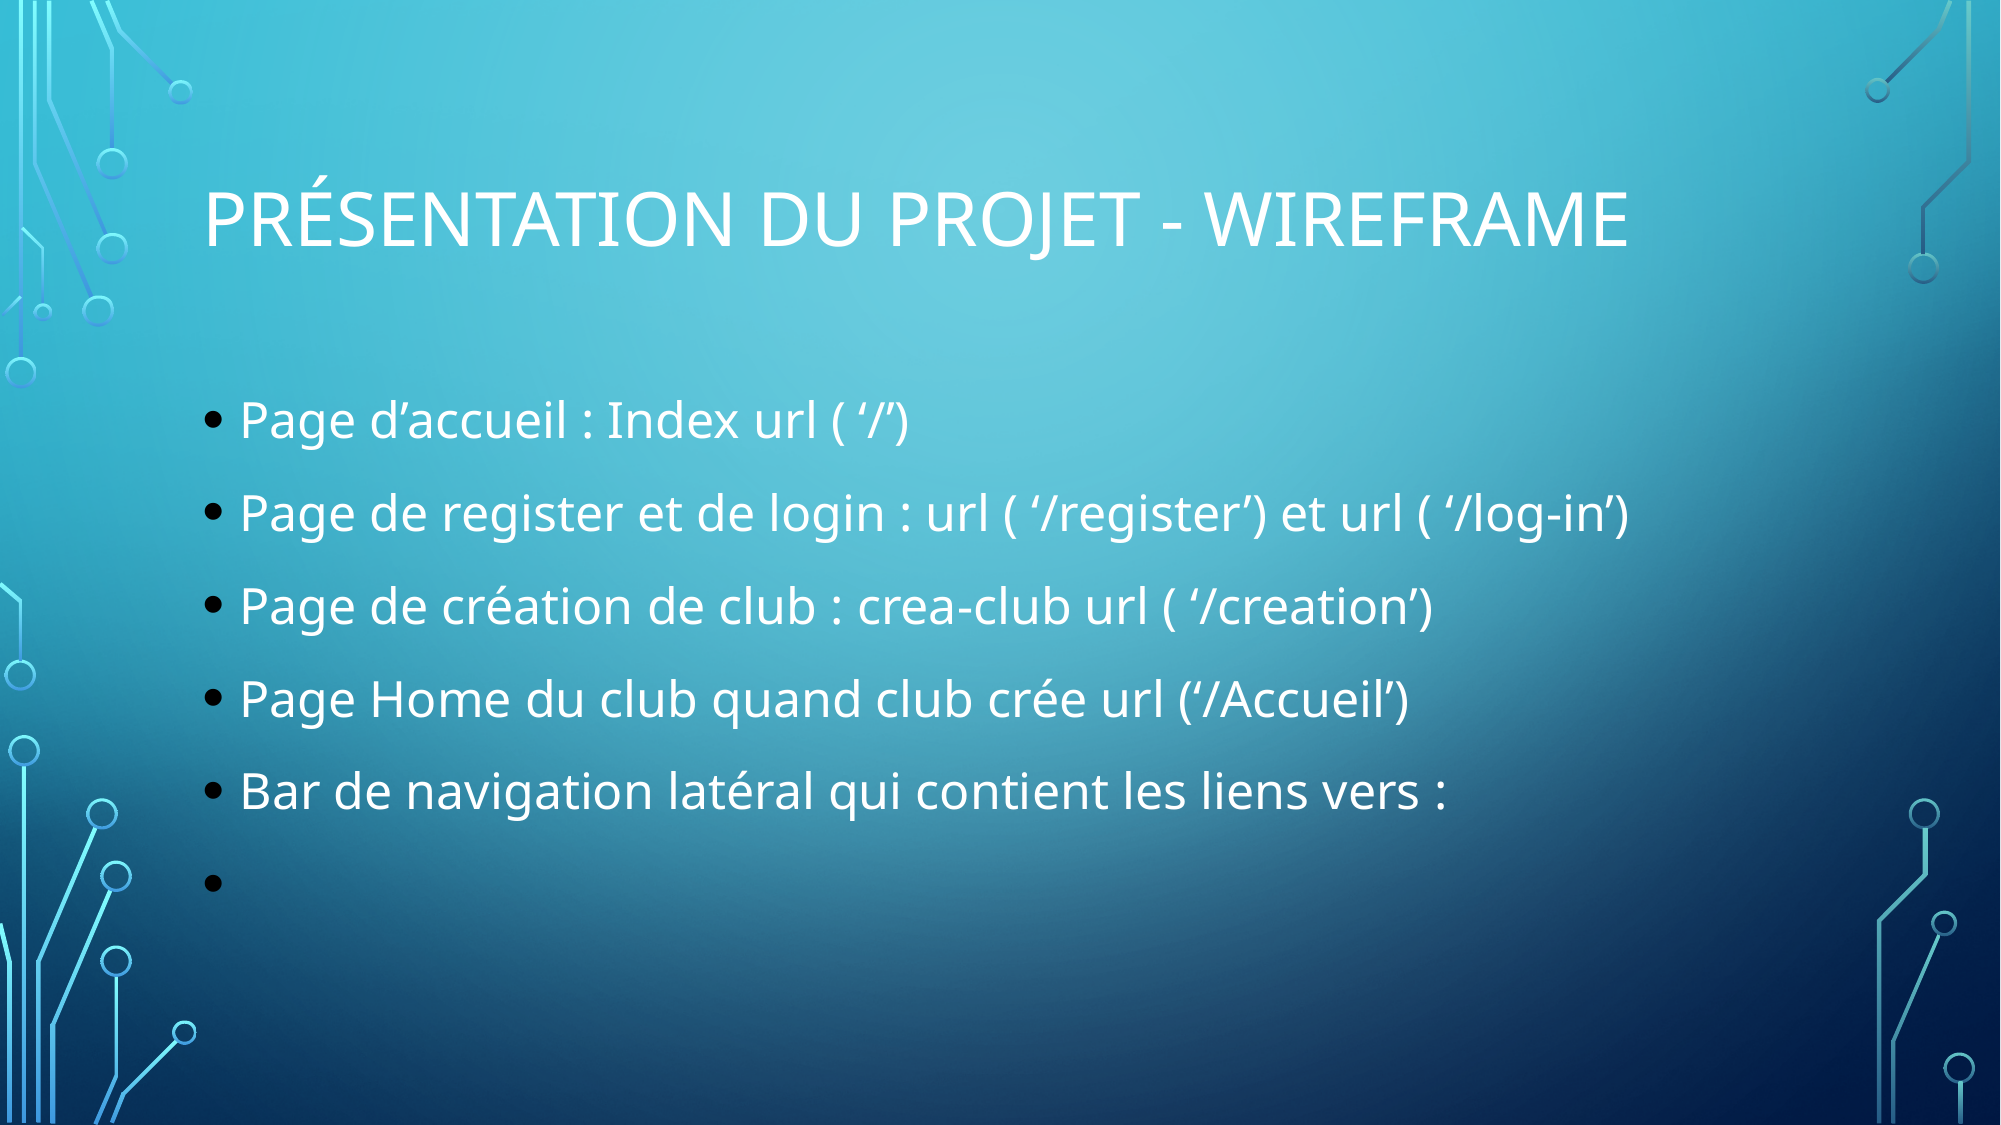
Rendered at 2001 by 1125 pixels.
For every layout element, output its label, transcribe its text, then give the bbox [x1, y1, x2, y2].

list Page d’accueil : Index url ( ‘/’) Page de register et de login : url ( ‘/register’) et url ( ‘/log-in’) Page de création de club : crea-club url ( ‘/creation’) Page Home du club quand club crée url (‘/Accueil’) Bar de navigation latéral qui contient les liens vers : [187, 369, 1813, 951]
title Présentation du projet - Wireframe [187, 101, 1813, 344]
